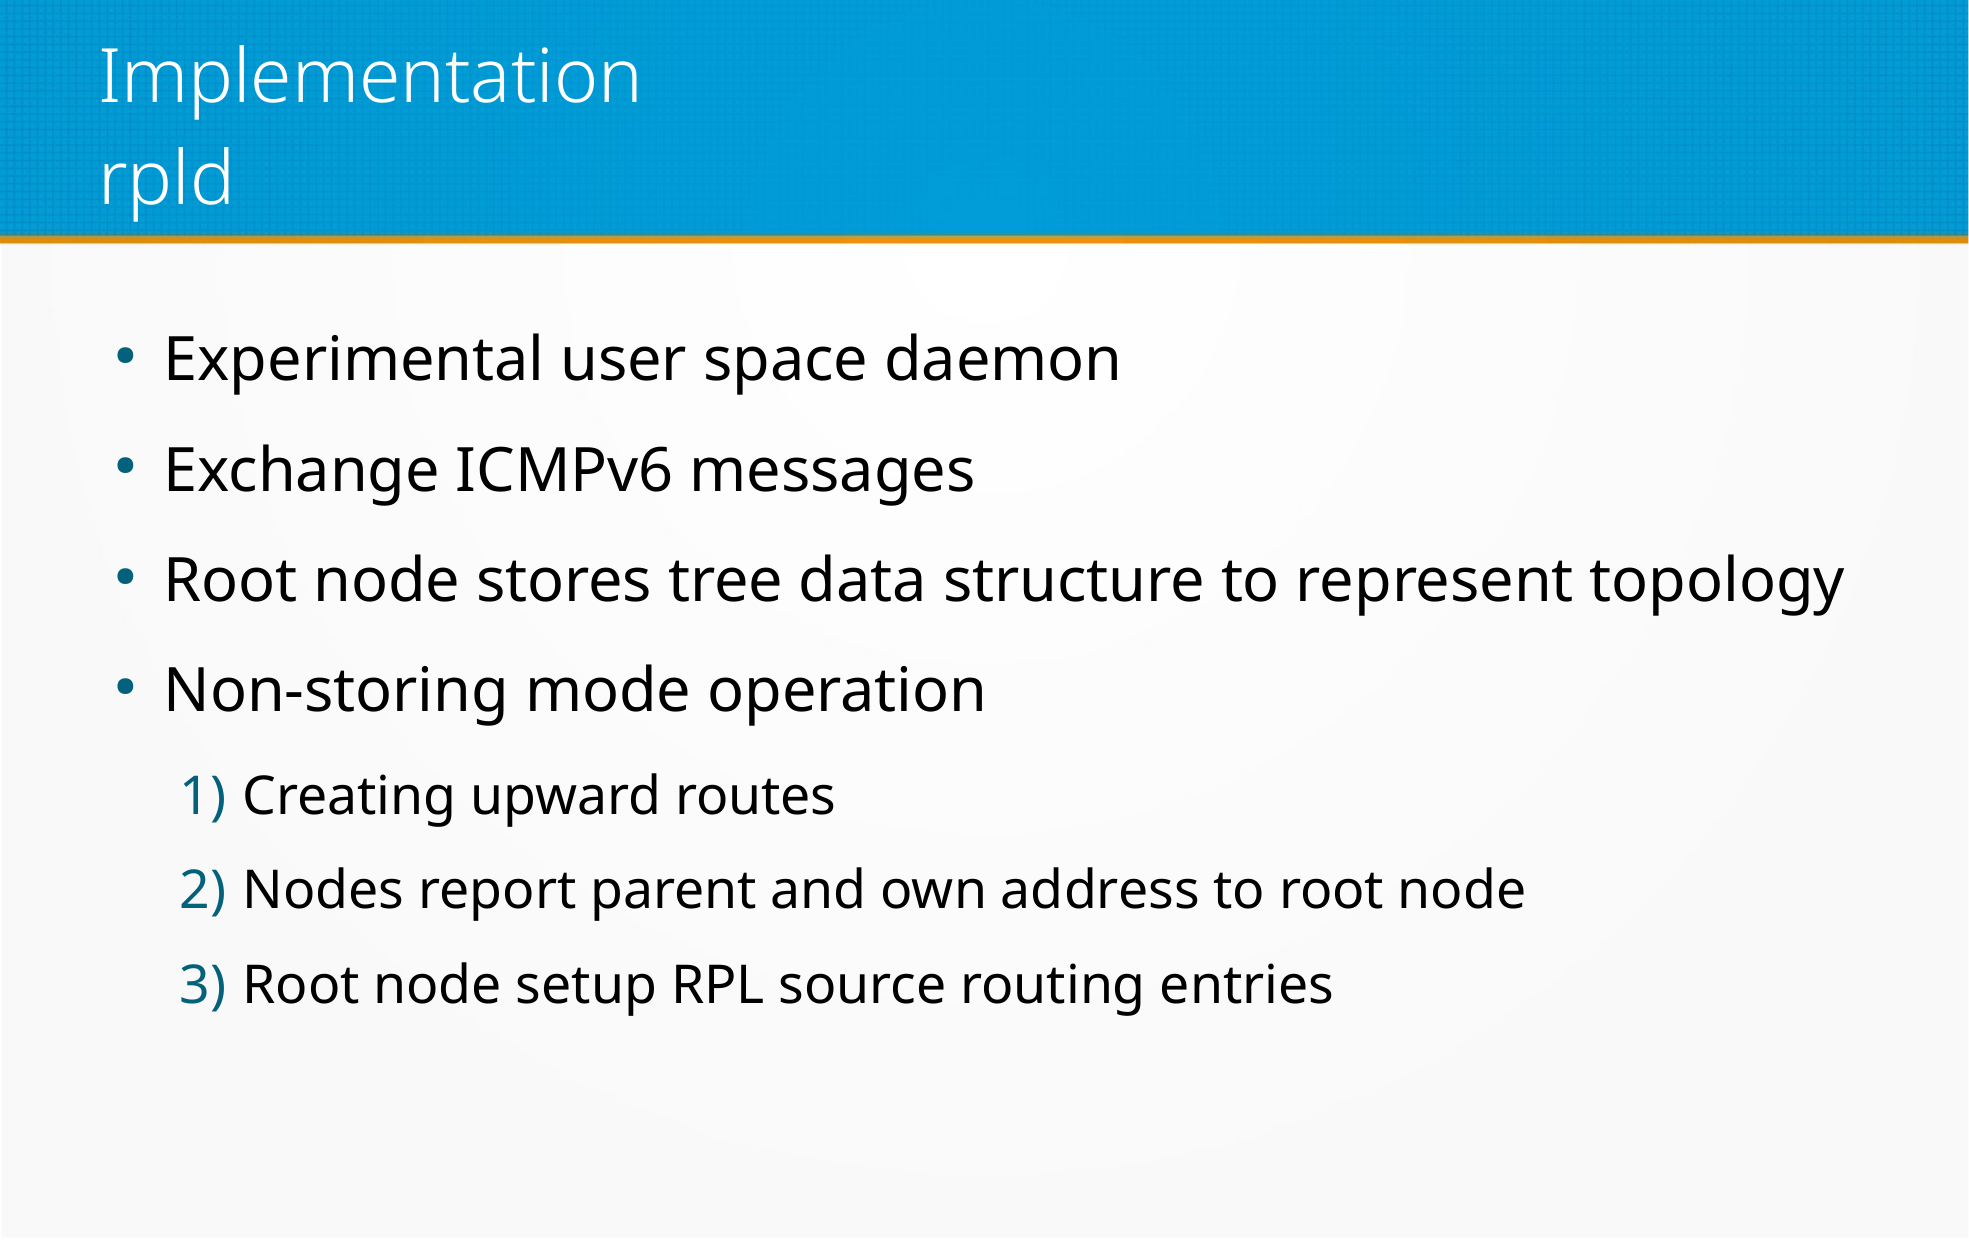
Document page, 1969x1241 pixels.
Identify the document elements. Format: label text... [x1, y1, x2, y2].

list Experimental user space daemon Exchange ICMPv6 messages Root node stores tree data structure to represent topology Non-storing mode operation Creating upward routes Nodes report parent and own address to root node Root node setup RPL source routing entries [98, 315, 1861, 1081]
picture [0, 233, 1969, 1241]
title Implementation rpld [98, 19, 1870, 227]
